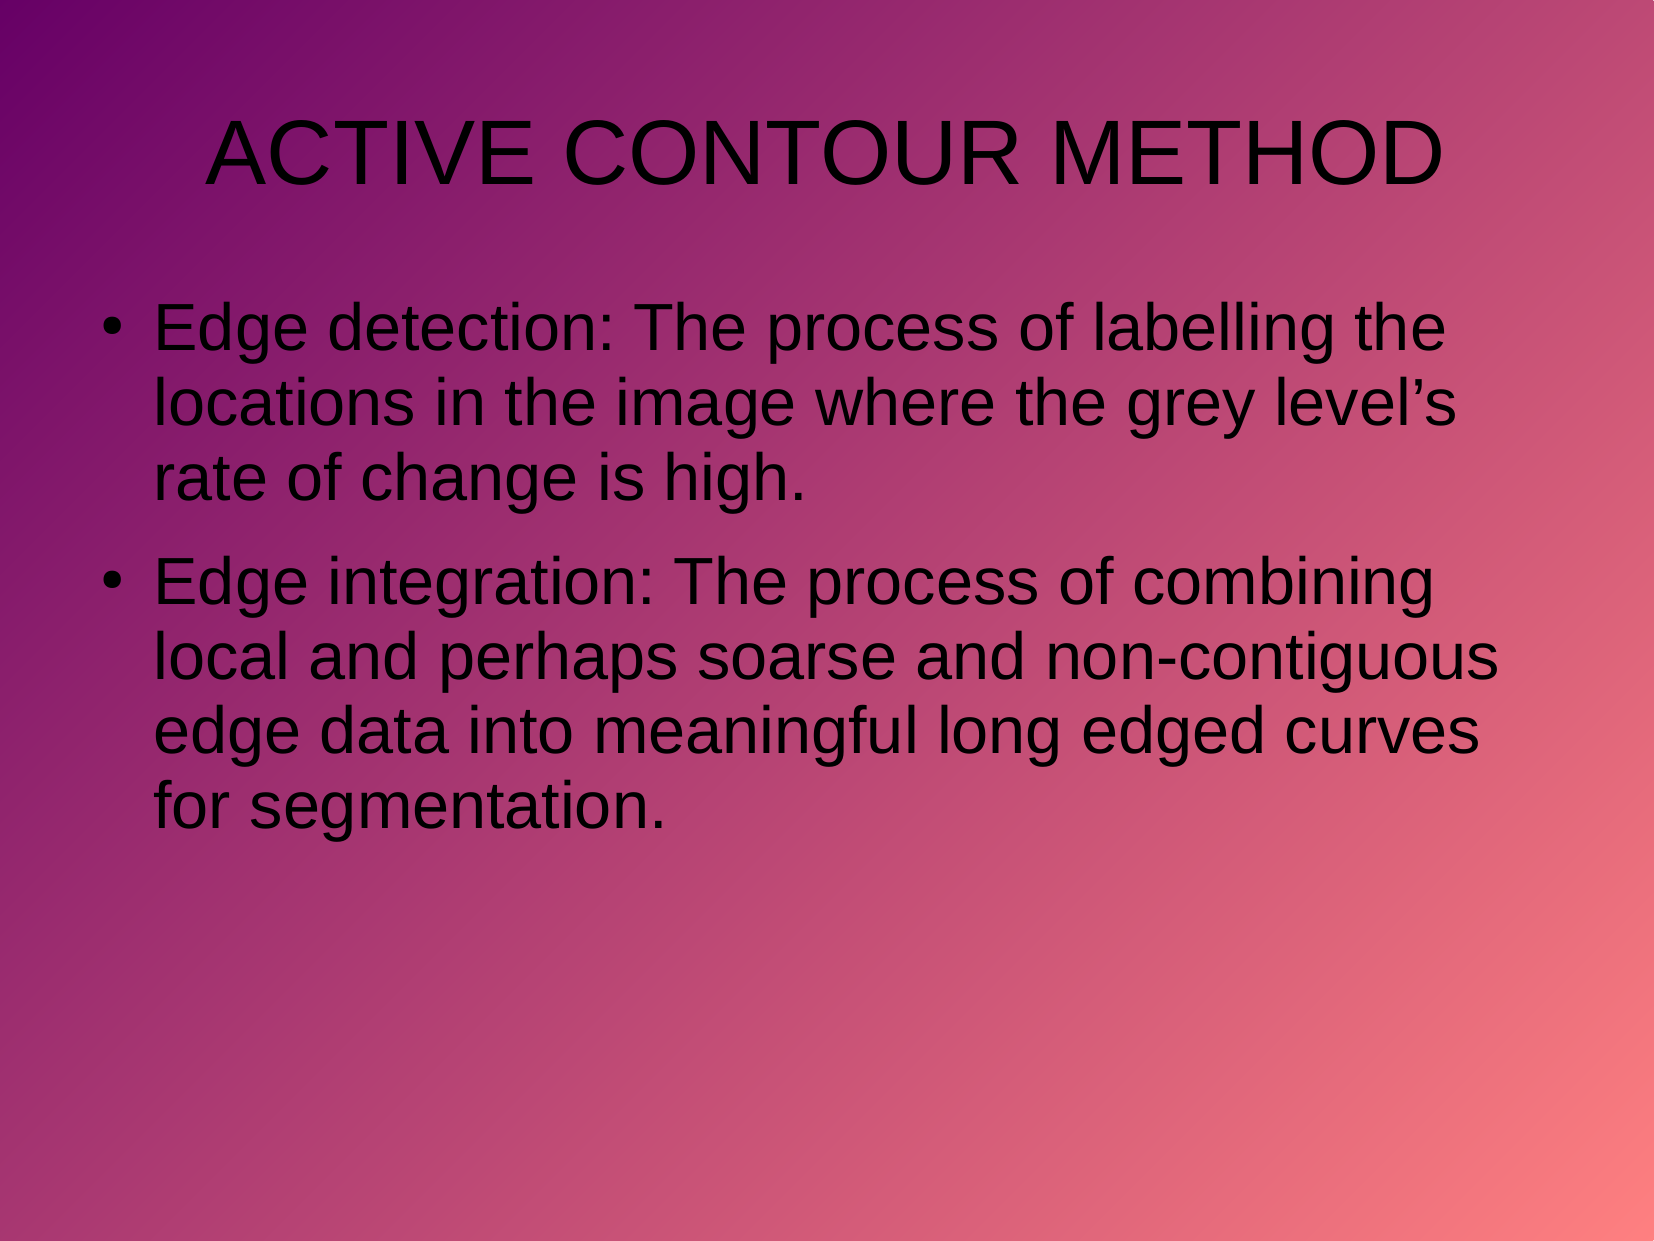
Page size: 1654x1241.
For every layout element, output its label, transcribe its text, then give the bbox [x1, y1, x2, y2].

list Edge detection: The process of labelling the locations in the image where the grey level’s rate of change is high. Edge integration: The process of combining local and perhaps soarse and non-contiguous edge data into meaningful long edged curves for segmentation. [82, 290, 1571, 1010]
title ACTIVE CONTOUR METHOD [82, 49, 1571, 257]
